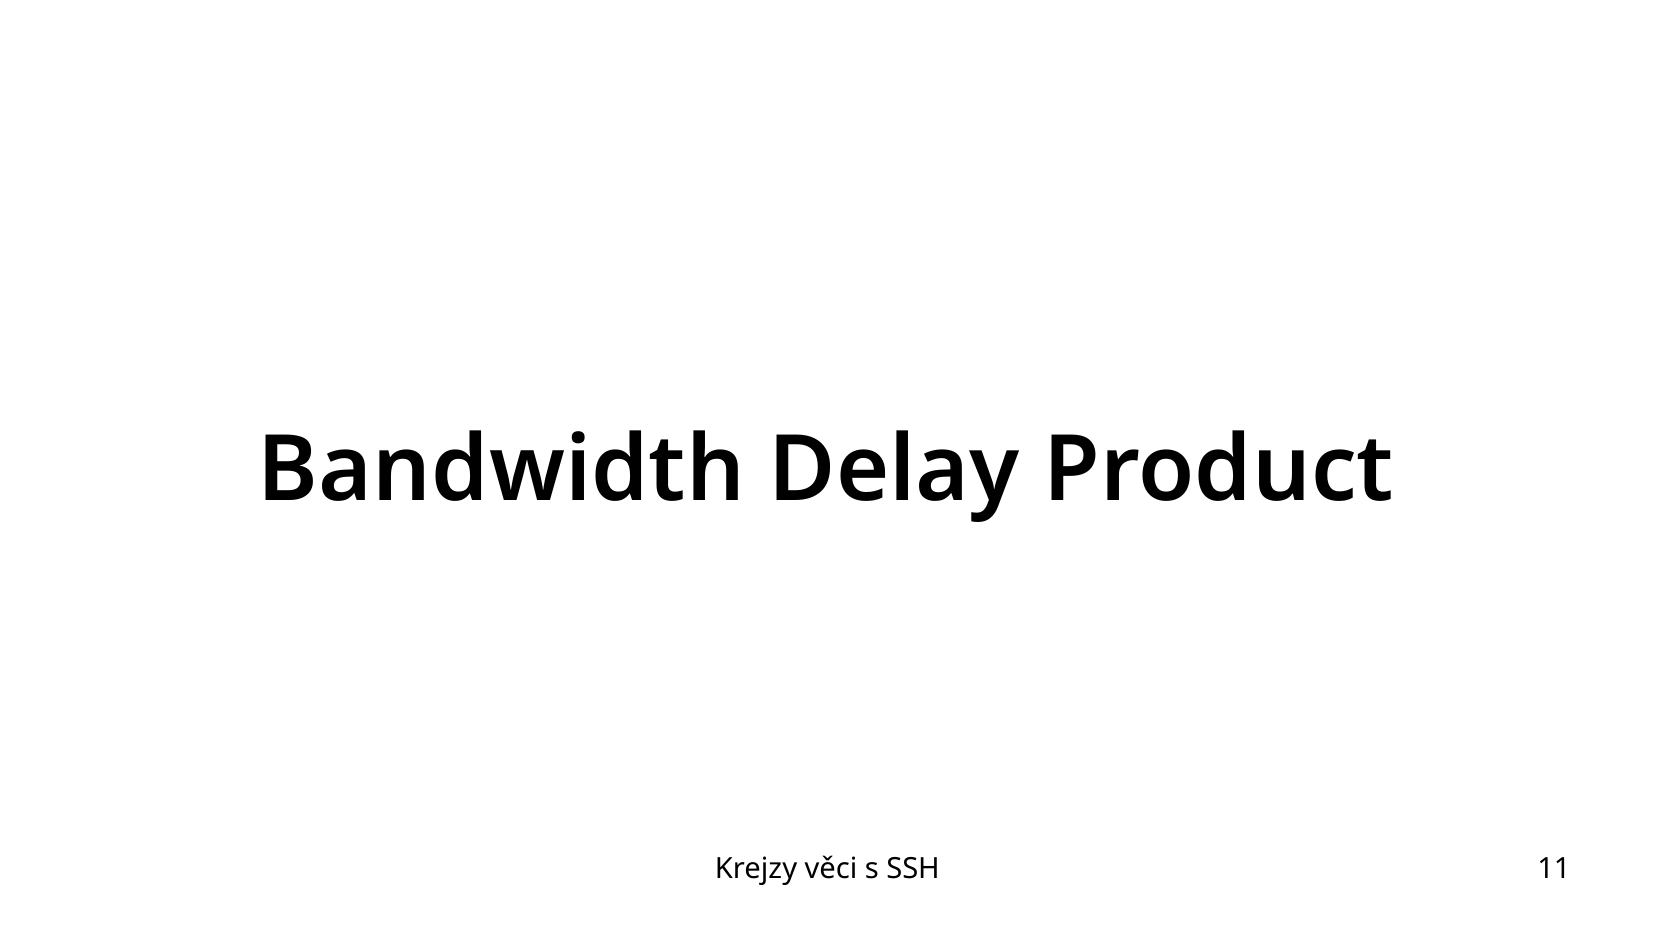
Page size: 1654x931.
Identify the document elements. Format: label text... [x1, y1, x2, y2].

title Bandwidth Delay Product [82, 387, 1571, 543]
